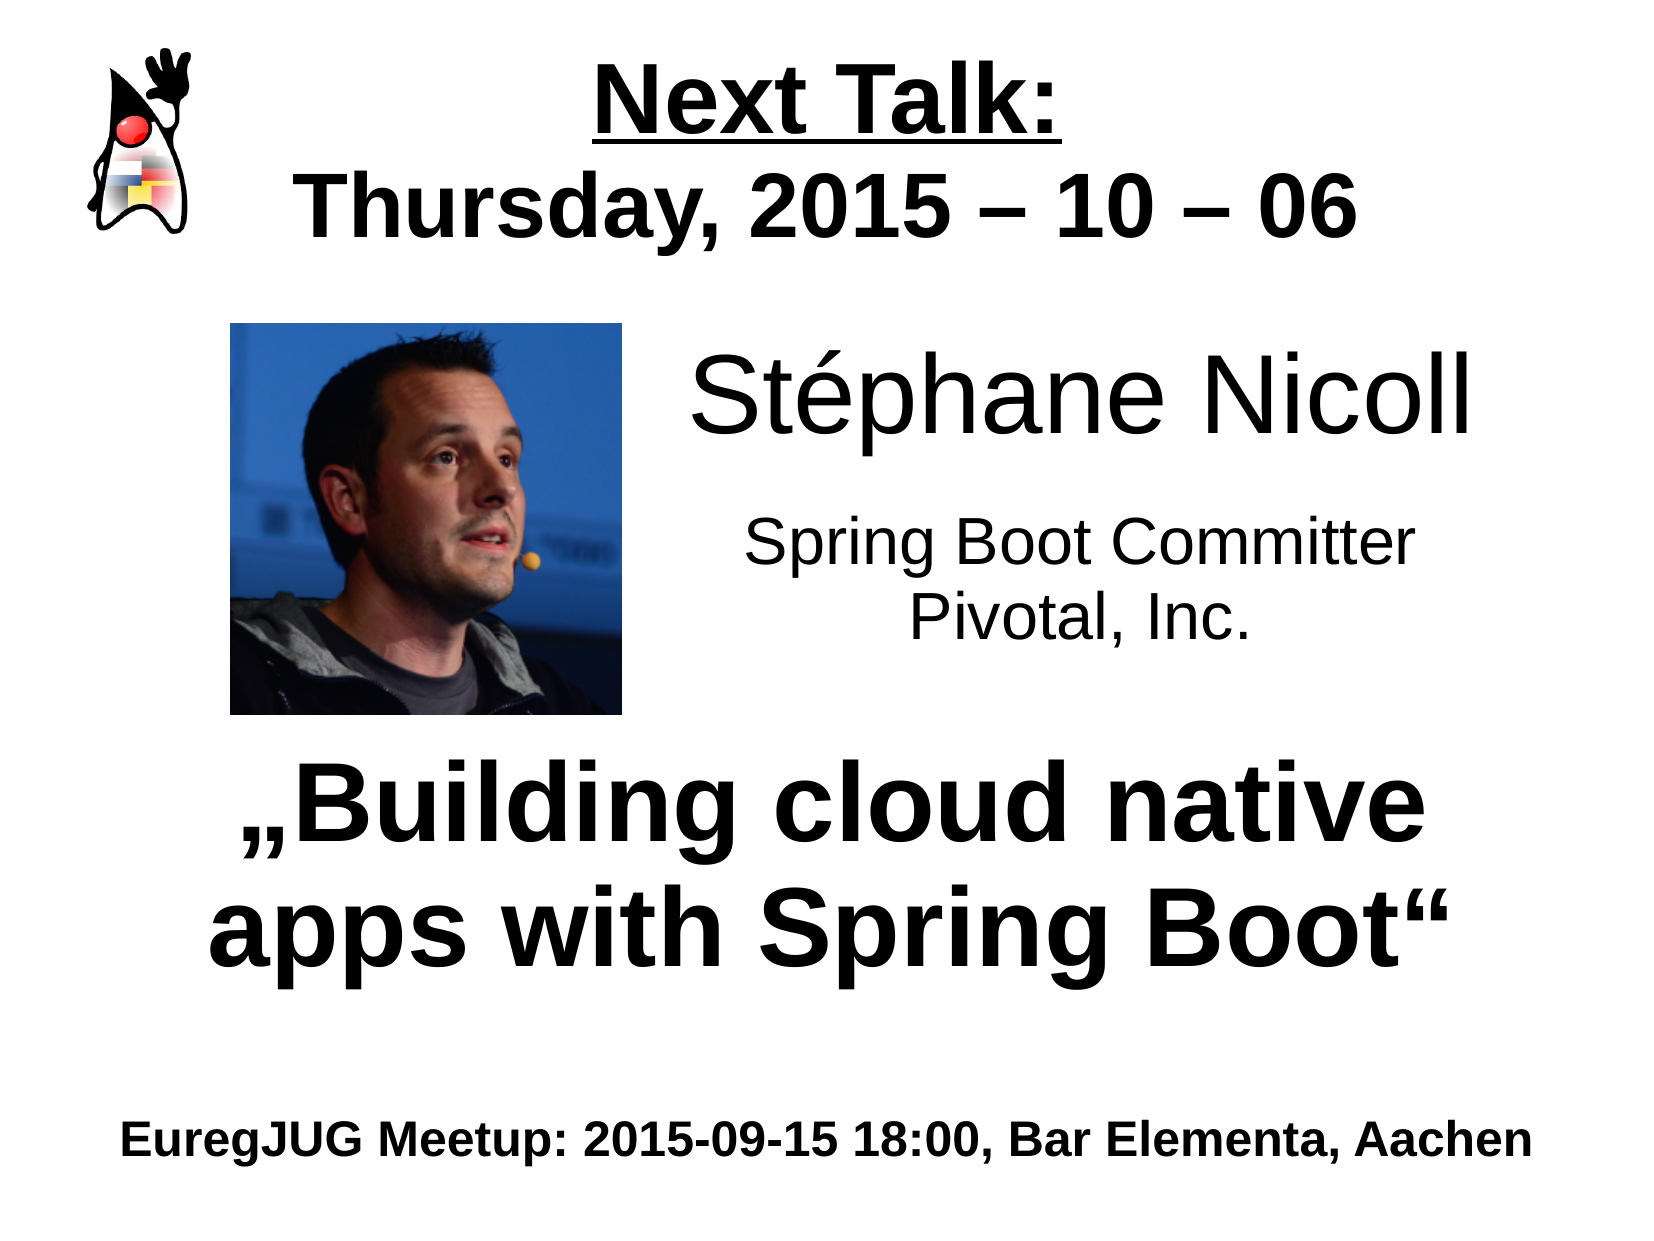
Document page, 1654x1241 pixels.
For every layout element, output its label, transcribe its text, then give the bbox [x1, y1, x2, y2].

picture [27, 23, 260, 256]
text_box EuregJUG Meetup: 2015-09-15 18:00, Bar Elementa, Aachen [0, 1104, 1654, 1175]
text_box Stéphane Nicoll Spring Boot Committer Pivotal, Inc. [637, 324, 1524, 662]
text_box Next Talk: Thursday, 2015 – 10 – 06 [0, 35, 1654, 296]
text_box „Building cloud native apps with Spring Boot“ [153, 732, 1512, 999]
picture [230, 323, 622, 715]
